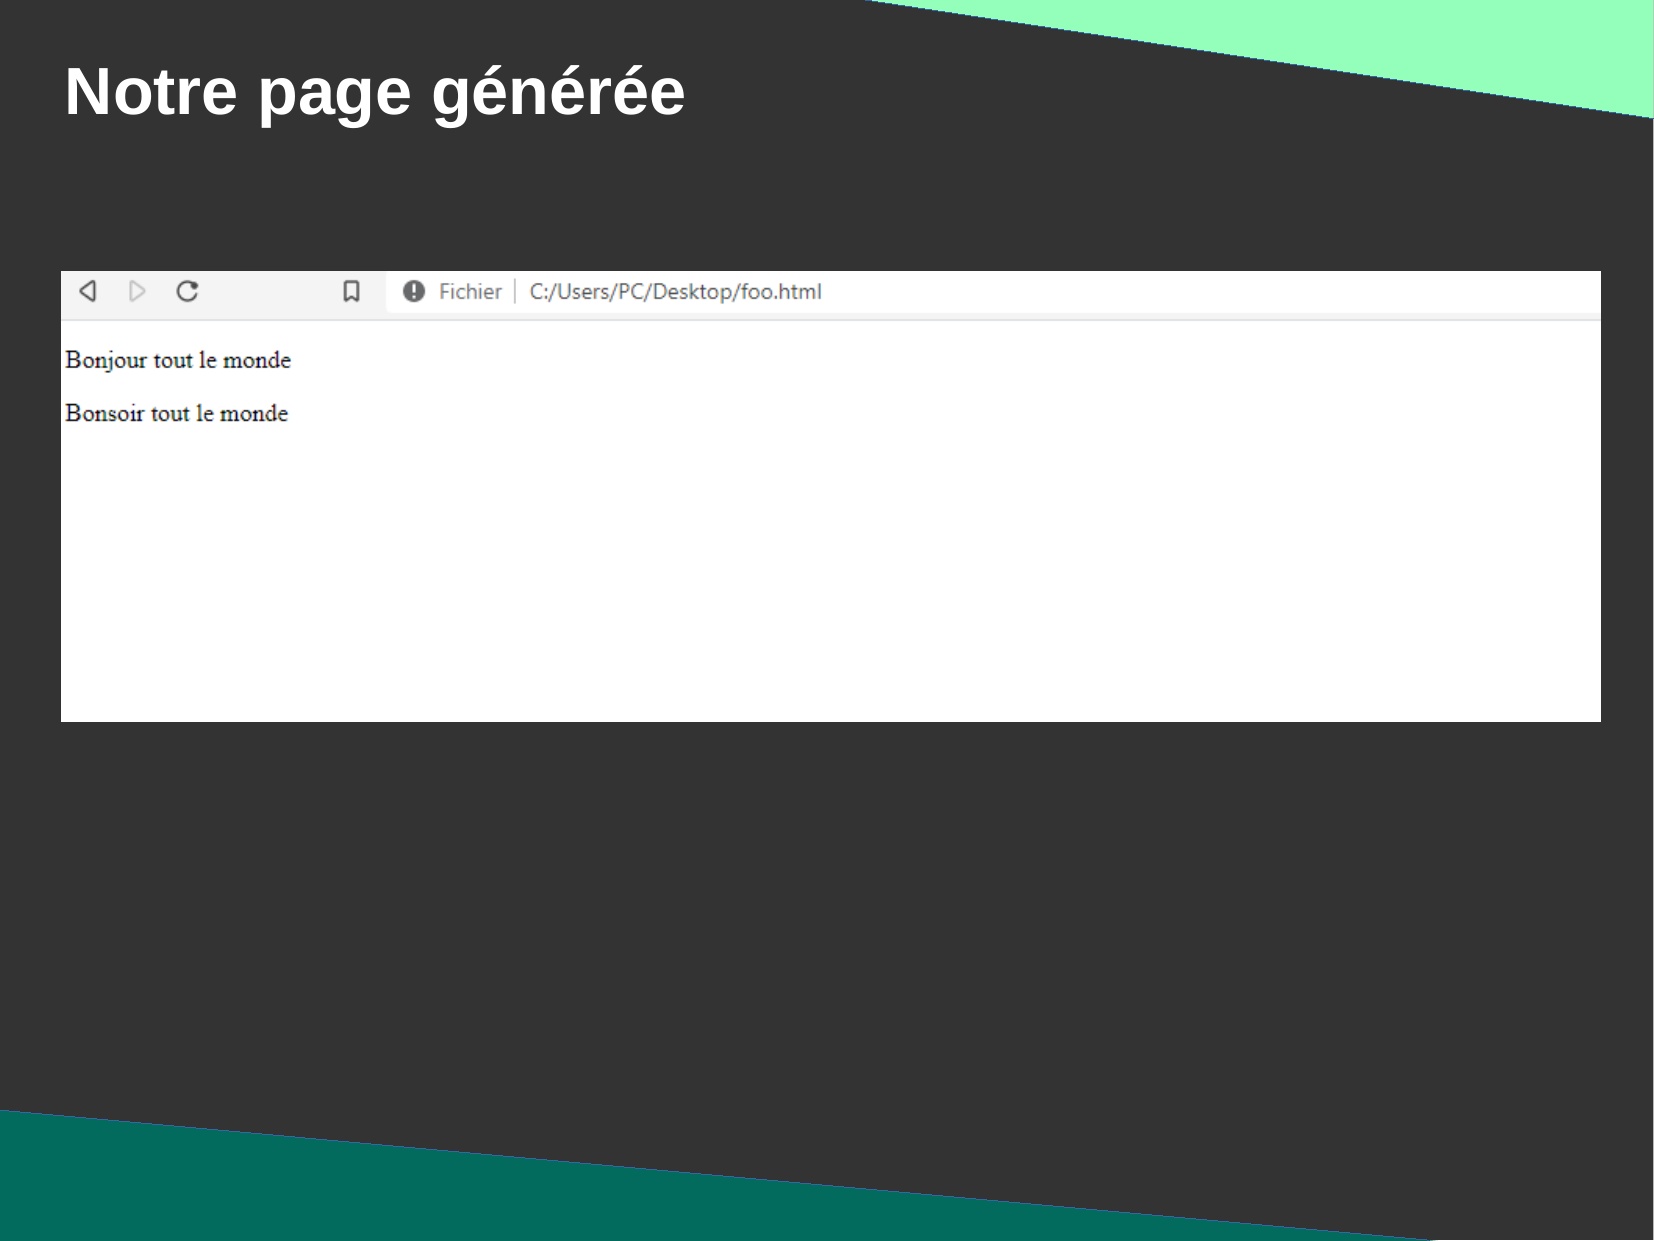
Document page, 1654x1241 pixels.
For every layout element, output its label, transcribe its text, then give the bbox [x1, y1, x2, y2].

text_box [865, 0, 1654, 119]
picture [61, 271, 1601, 722]
title Notre page générée [64, 54, 1553, 157]
